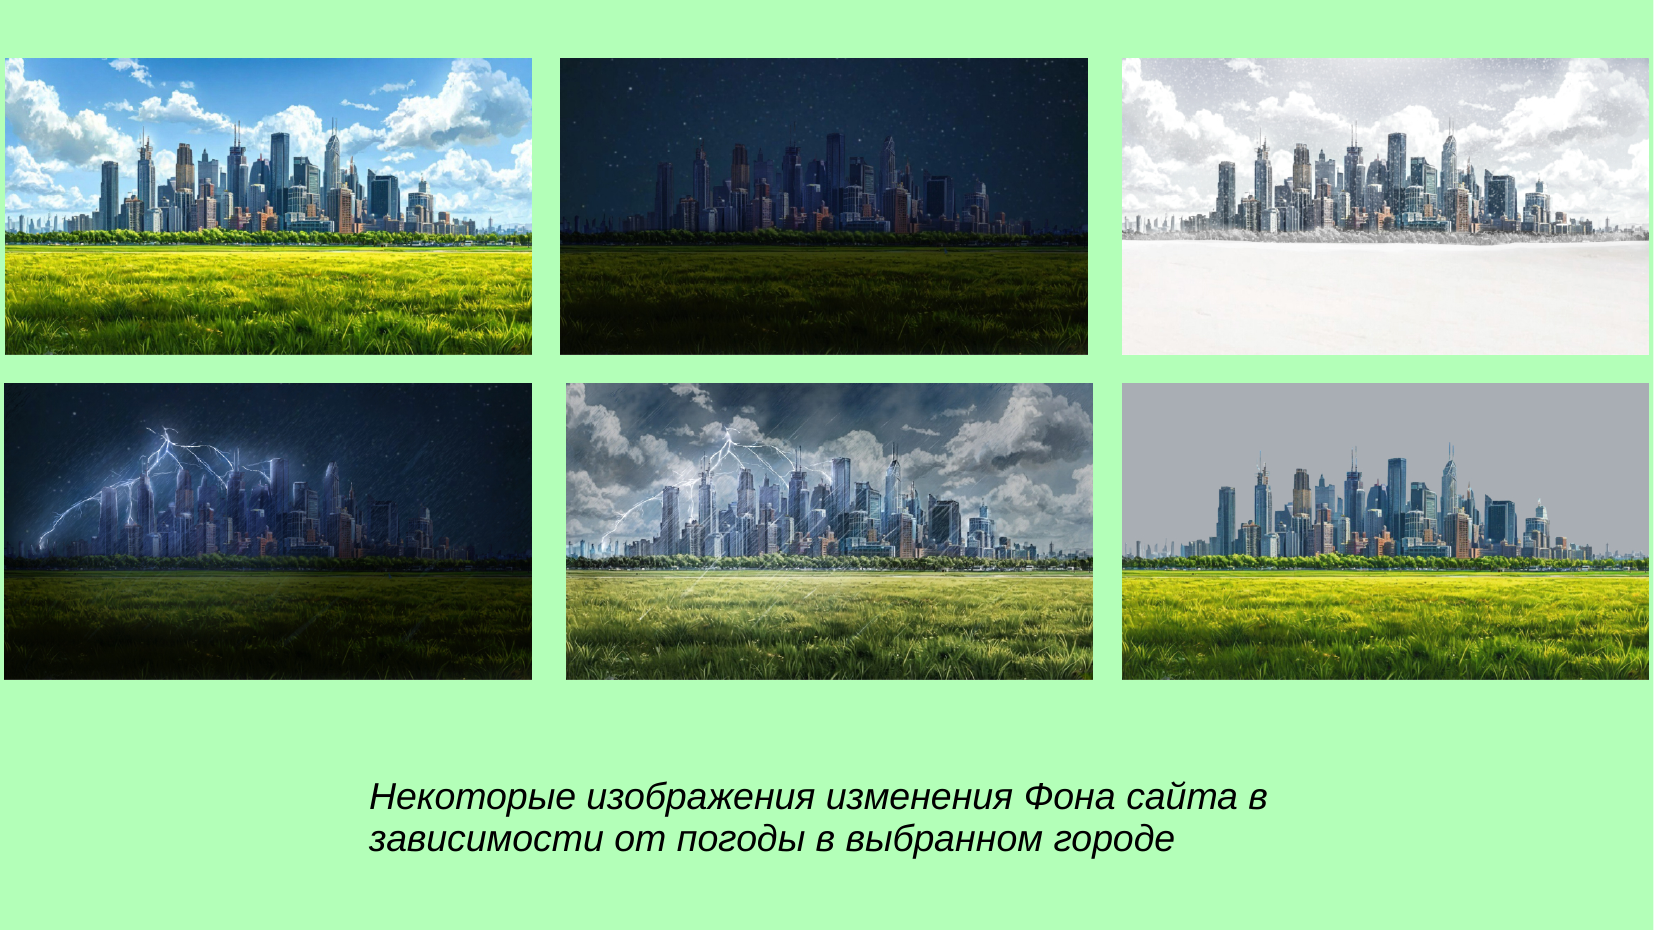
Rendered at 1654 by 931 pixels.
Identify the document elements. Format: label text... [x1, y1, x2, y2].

picture [4, 383, 532, 680]
picture [1122, 383, 1649, 680]
picture [1122, 58, 1649, 355]
picture [5, 58, 532, 355]
picture [566, 383, 1093, 680]
picture [560, 58, 1088, 355]
text_box Некоторые изображения изменения Фона сайта в зависимости от погоды в выбранном городе [354, 767, 1418, 886]
